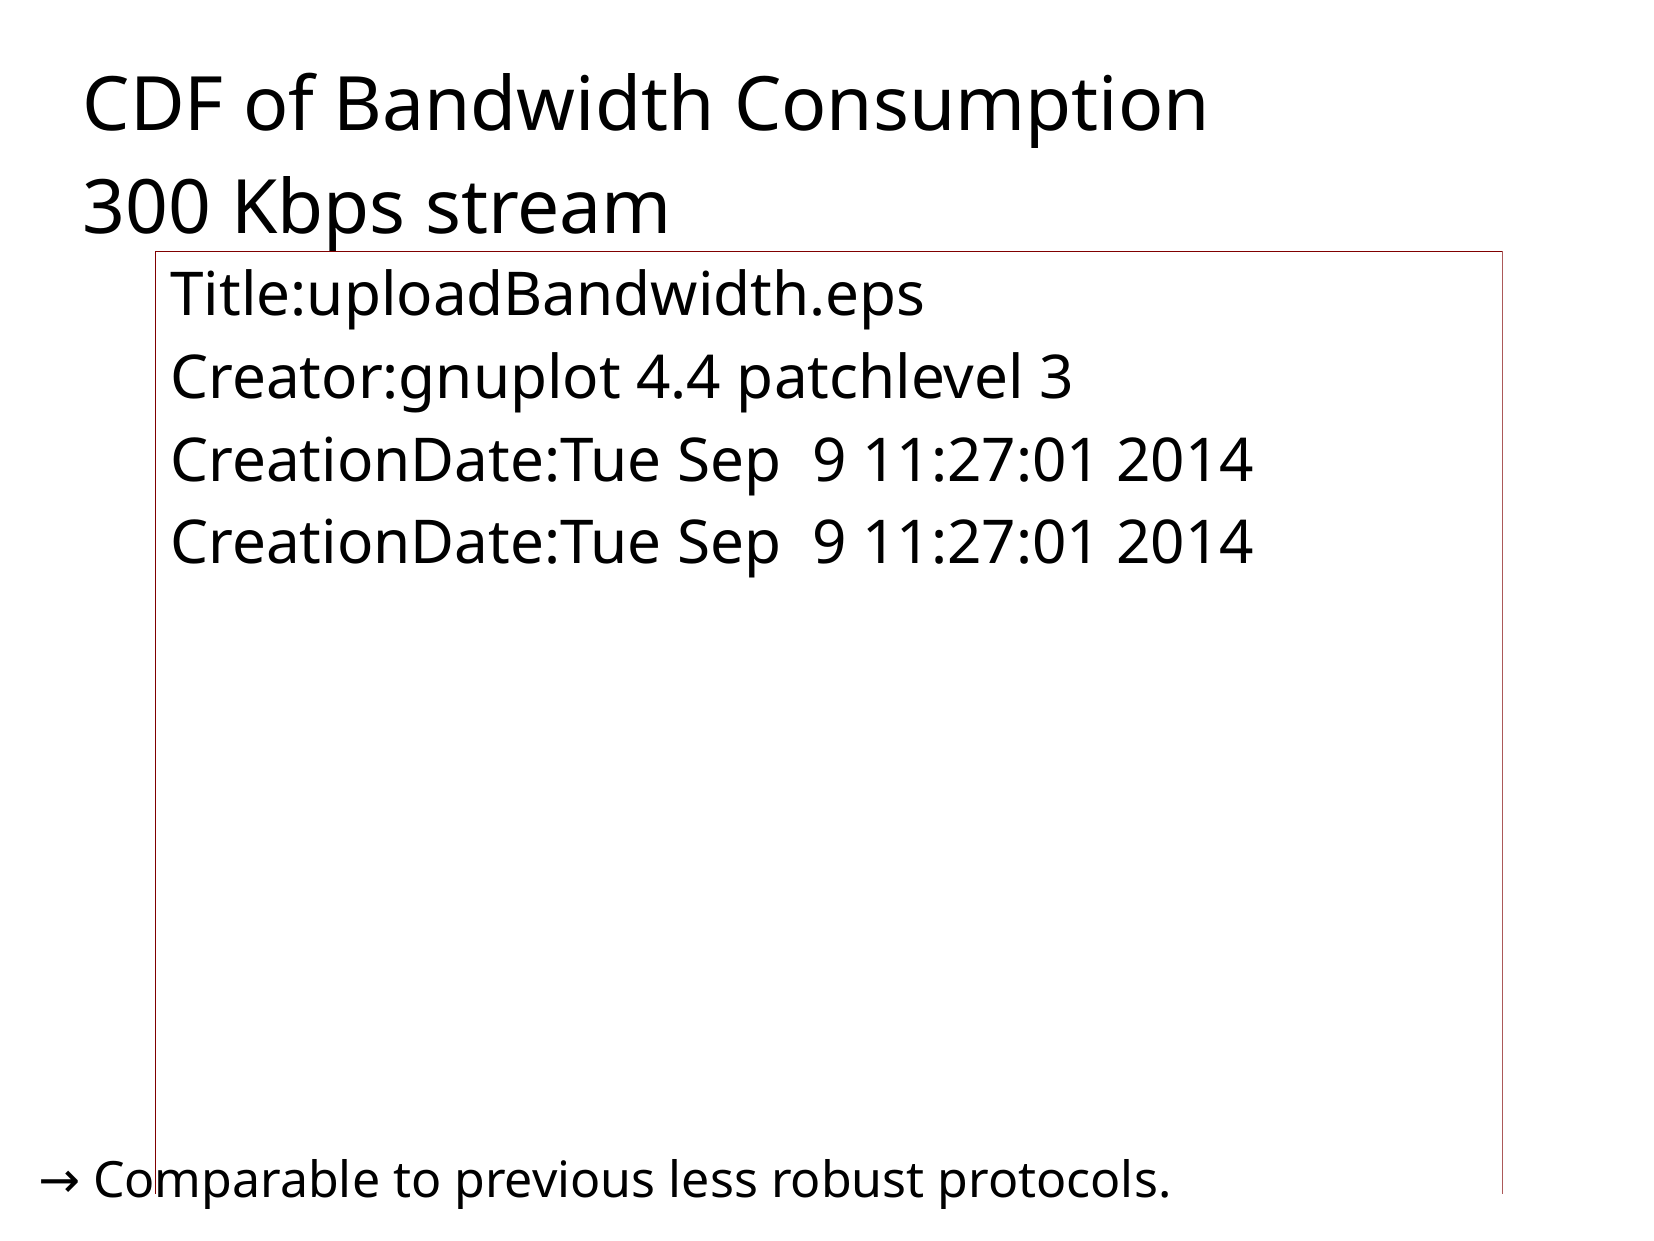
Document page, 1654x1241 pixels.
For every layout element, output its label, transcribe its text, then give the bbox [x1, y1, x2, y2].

picture [151, 257, 1503, 1194]
title CDF of Bandwidth Consumption 300 Kbps stream [82, 49, 1571, 257]
text_box → Comparable to previous less robust protocols. [23, 1136, 1338, 1208]
